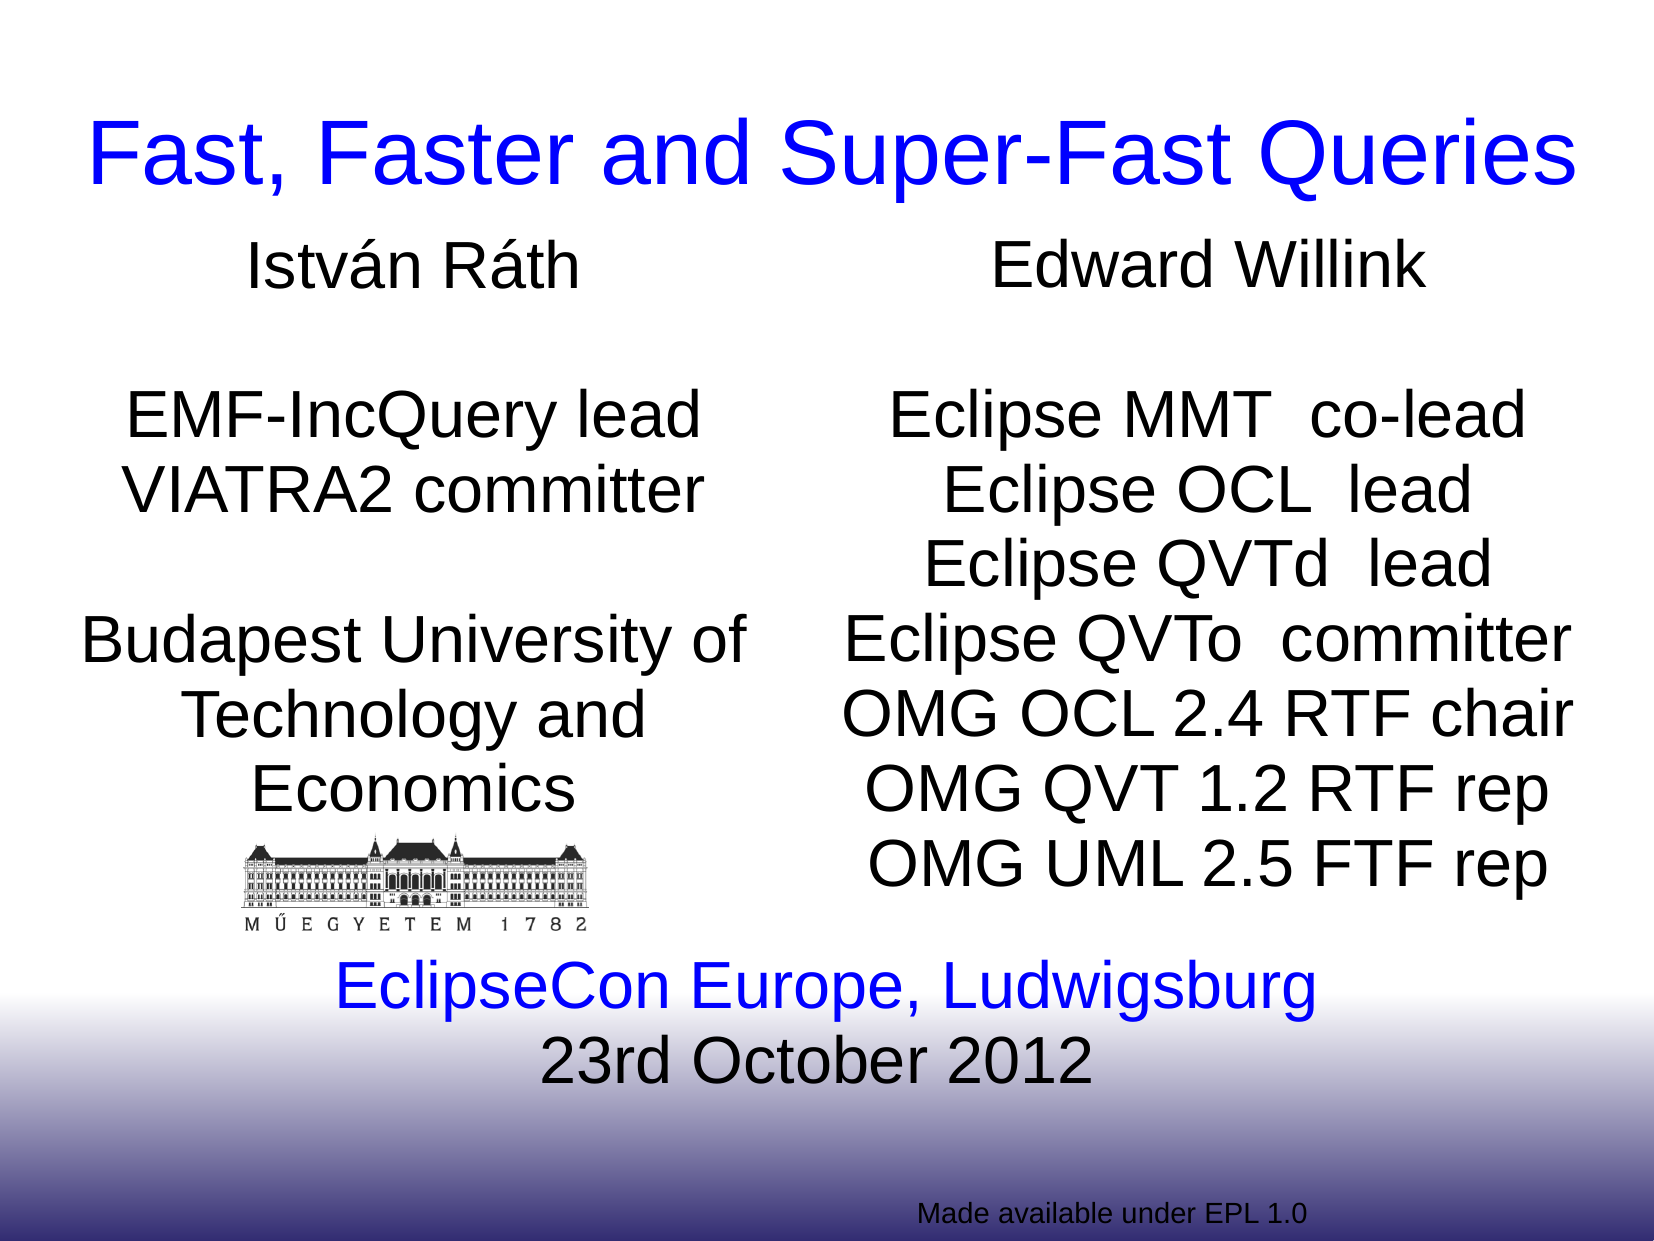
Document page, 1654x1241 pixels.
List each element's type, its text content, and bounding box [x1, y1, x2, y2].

subtitle EclipseCon Europe, Ludwigsburg 23rd October 2012 [82, 936, 1571, 1109]
title Fast, Faster and Super-Fast Queries [65, 56, 1601, 250]
picture [241, 832, 589, 931]
text_box István Ráth EMF-IncQuery lead VIATRA2 committer Budapest University of Technology and Economics [38, 229, 790, 900]
text_box Edward Willink Eclipse MMT co-lead Eclipse OCL lead Eclipse QVTd lead Eclipse QVTo committer OMG OCL 2.4 RTF chair OMG QVT 1.2 RTF rep OMG UML 2.5 FTF rep [832, 228, 1584, 900]
